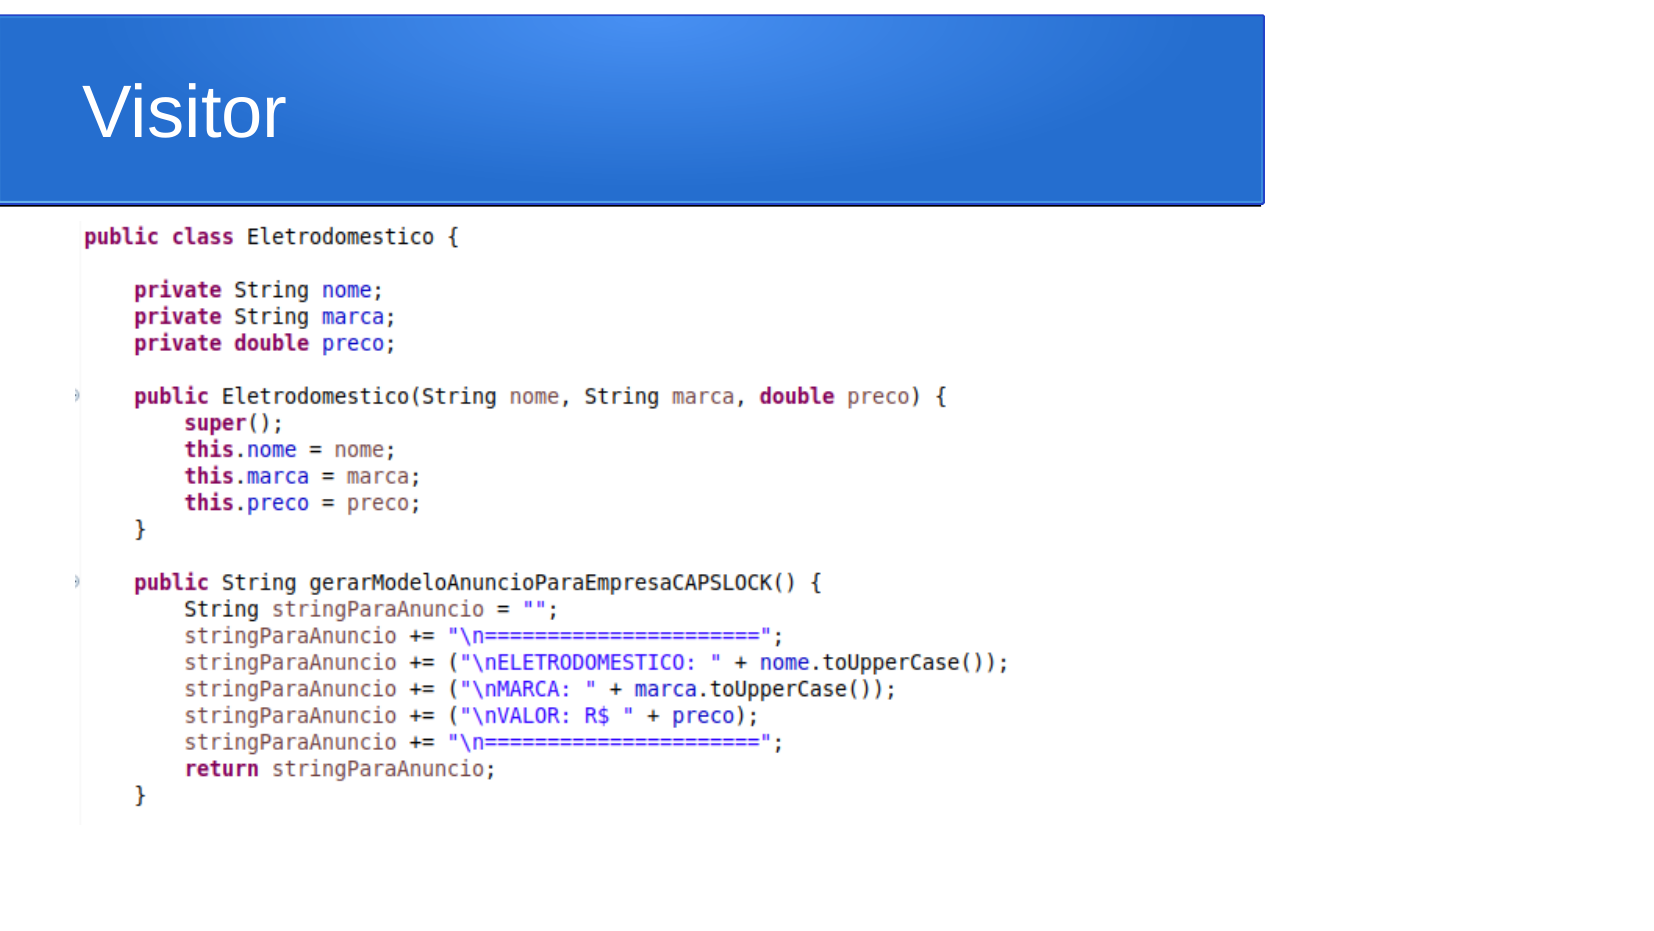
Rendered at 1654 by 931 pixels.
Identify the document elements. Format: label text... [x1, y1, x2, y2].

title Visitor [82, 35, 1235, 189]
picture [75, 221, 1071, 826]
